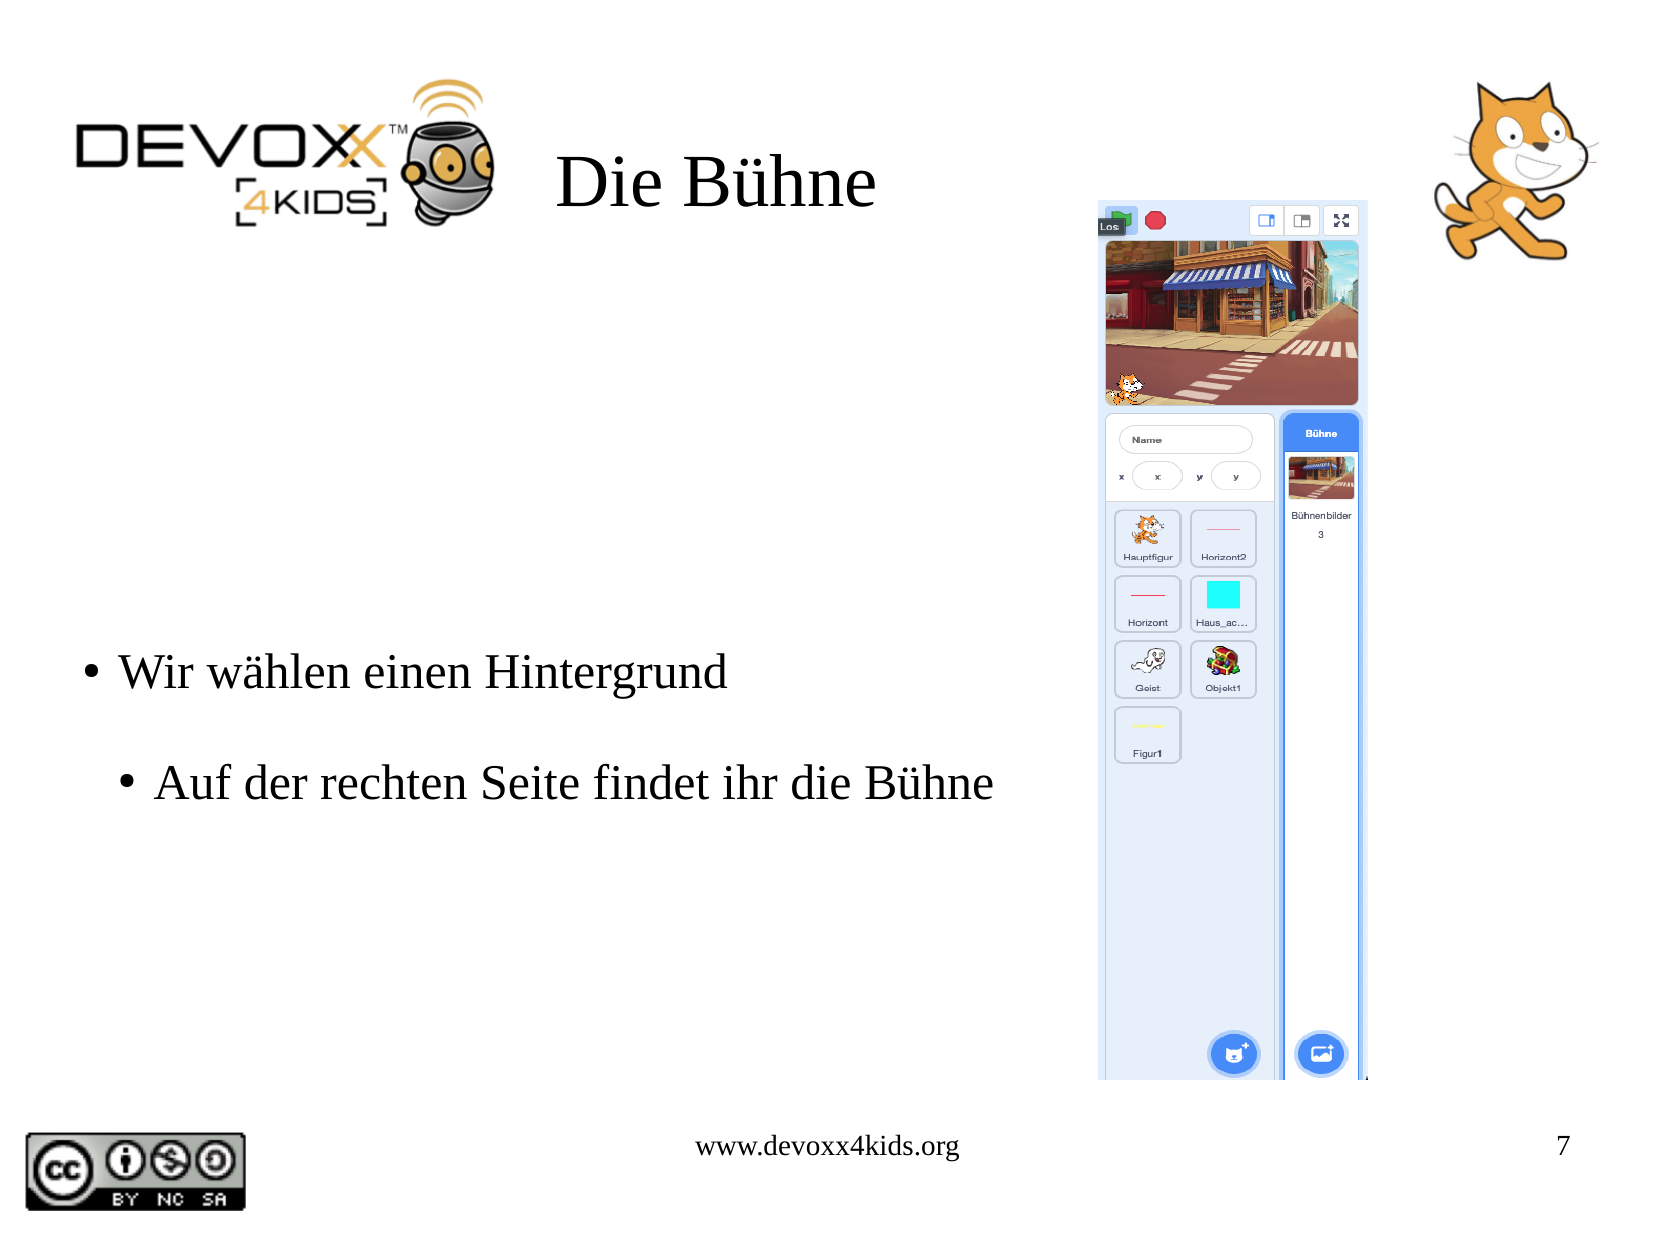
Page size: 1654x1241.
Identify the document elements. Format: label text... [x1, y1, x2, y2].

picture [1431, 54, 1607, 272]
picture [35, 58, 511, 255]
picture [14, 1121, 249, 1212]
picture [1098, 200, 1368, 1080]
title Die Bühne [555, 78, 1347, 284]
subtitle Wir wählen einen Hintergrund Auf der rechten Seite findet ihr die Bühne [82, 290, 1571, 1109]
